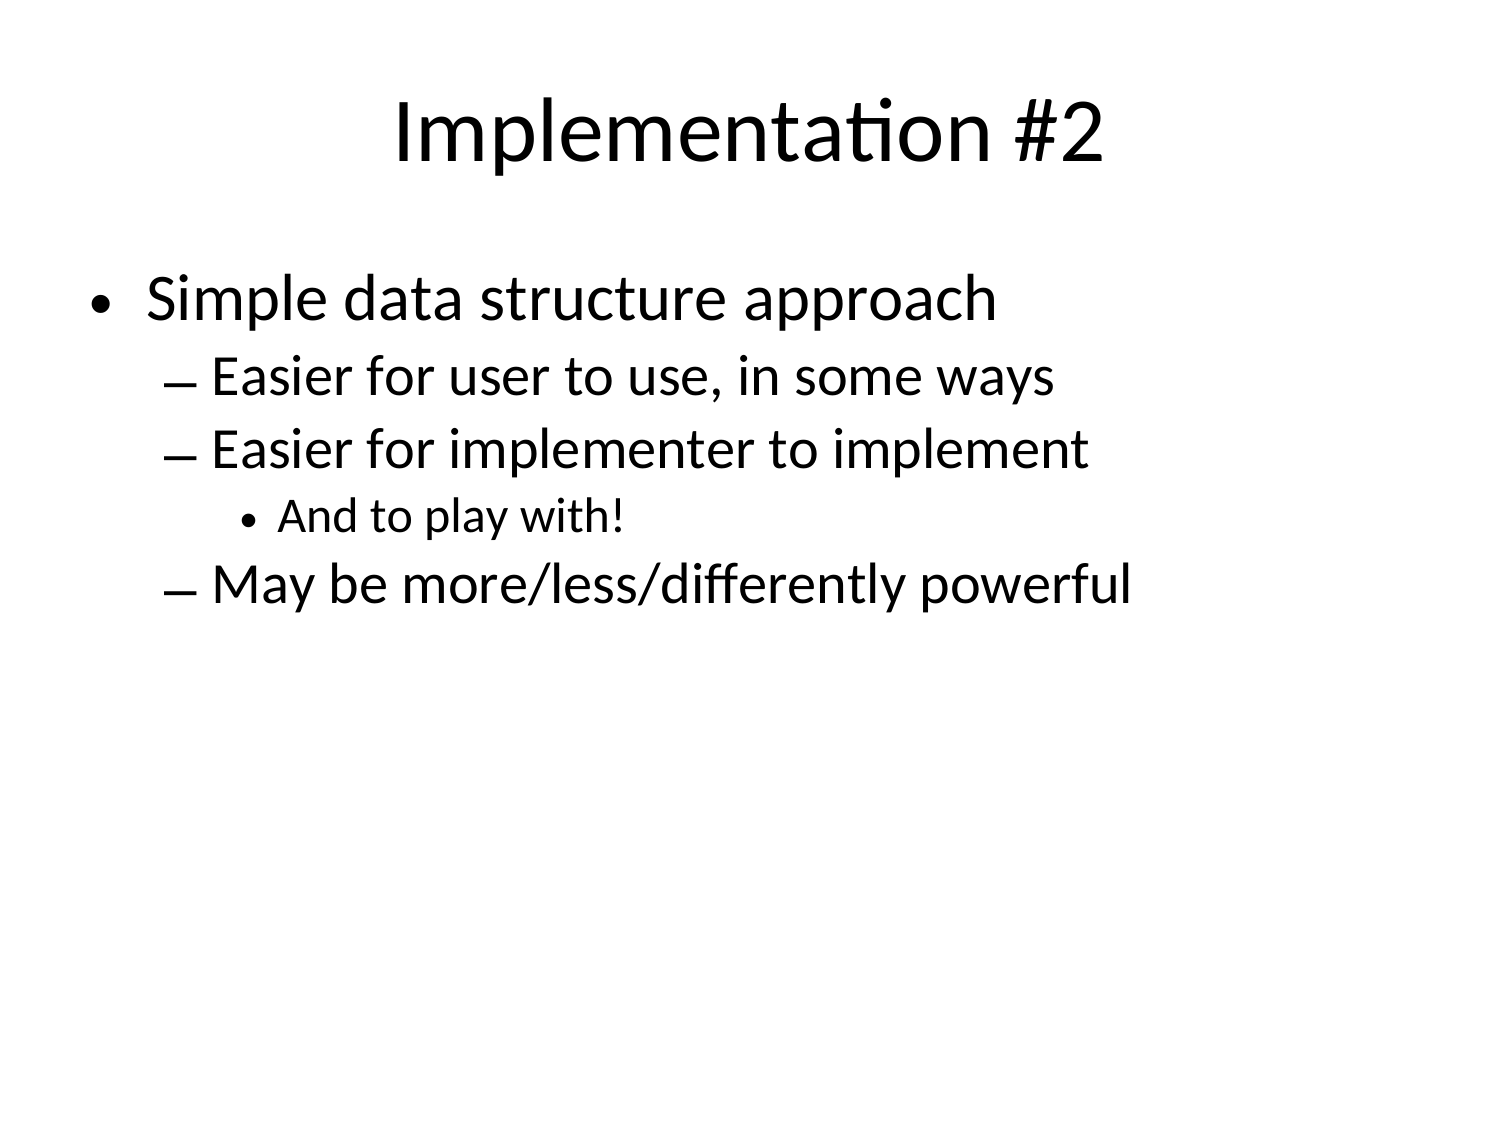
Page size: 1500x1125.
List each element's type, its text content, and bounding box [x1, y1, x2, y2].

title Implementation #2 [75, 45, 1426, 233]
list Simple data structure approach Easier for user to use, in some ways Easier for implementer to implement And to play with! May be more/less/differently powerful [75, 262, 1426, 1006]
